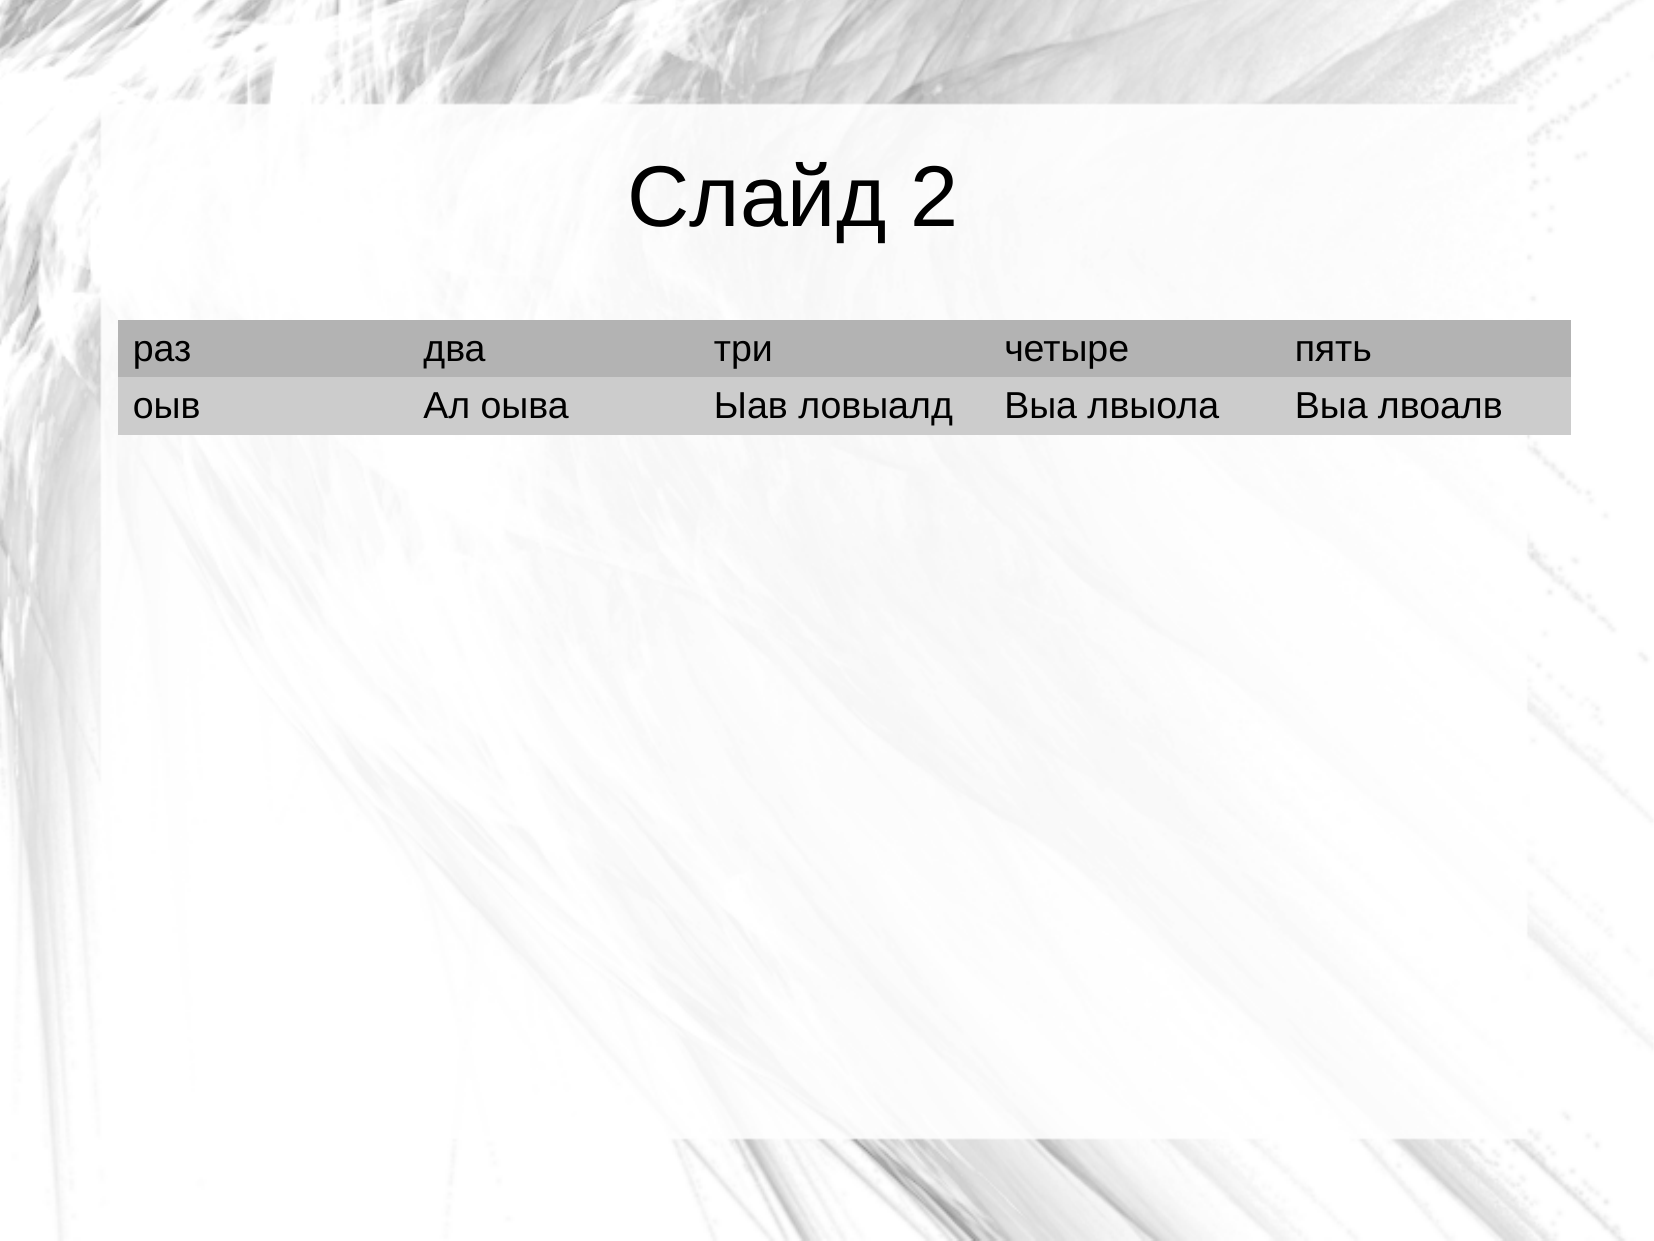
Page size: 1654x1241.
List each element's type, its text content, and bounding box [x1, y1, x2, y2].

table_header три [699, 320, 990, 377]
table_header раз [118, 320, 409, 377]
title Слайд 2 [118, 112, 1506, 281]
table_header два [409, 320, 699, 377]
table_cell оыв [118, 377, 409, 435]
table_header четыре [990, 320, 1280, 377]
table_cell Выа лвоалв [1280, 377, 1571, 435]
table_header пять [1280, 320, 1571, 377]
table_cell Ыав ловыалд [699, 377, 990, 435]
table_cell Ал оыва [409, 377, 699, 435]
table_cell Выа лвыола [990, 377, 1280, 435]
picture [0, 0, 1654, 1241]
